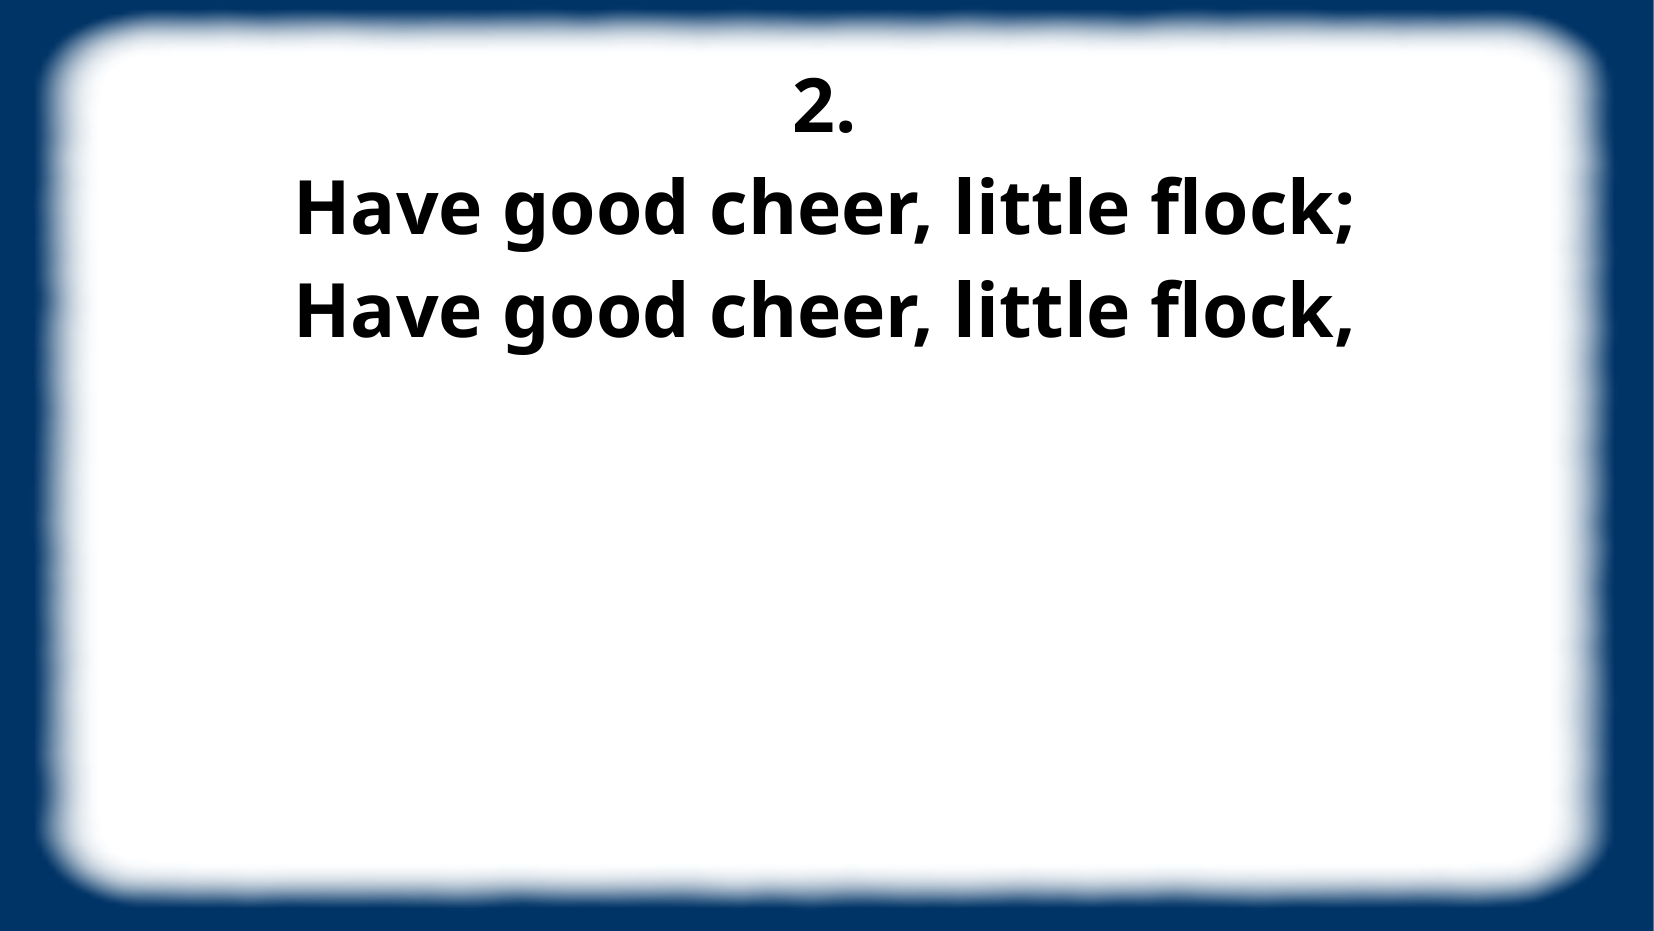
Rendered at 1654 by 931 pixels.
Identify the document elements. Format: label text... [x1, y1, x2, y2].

text_box 2. Have good cheer, little flock; Have good cheer, little flock, [105, 45, 1546, 359]
picture [0, 0, 1654, 931]
